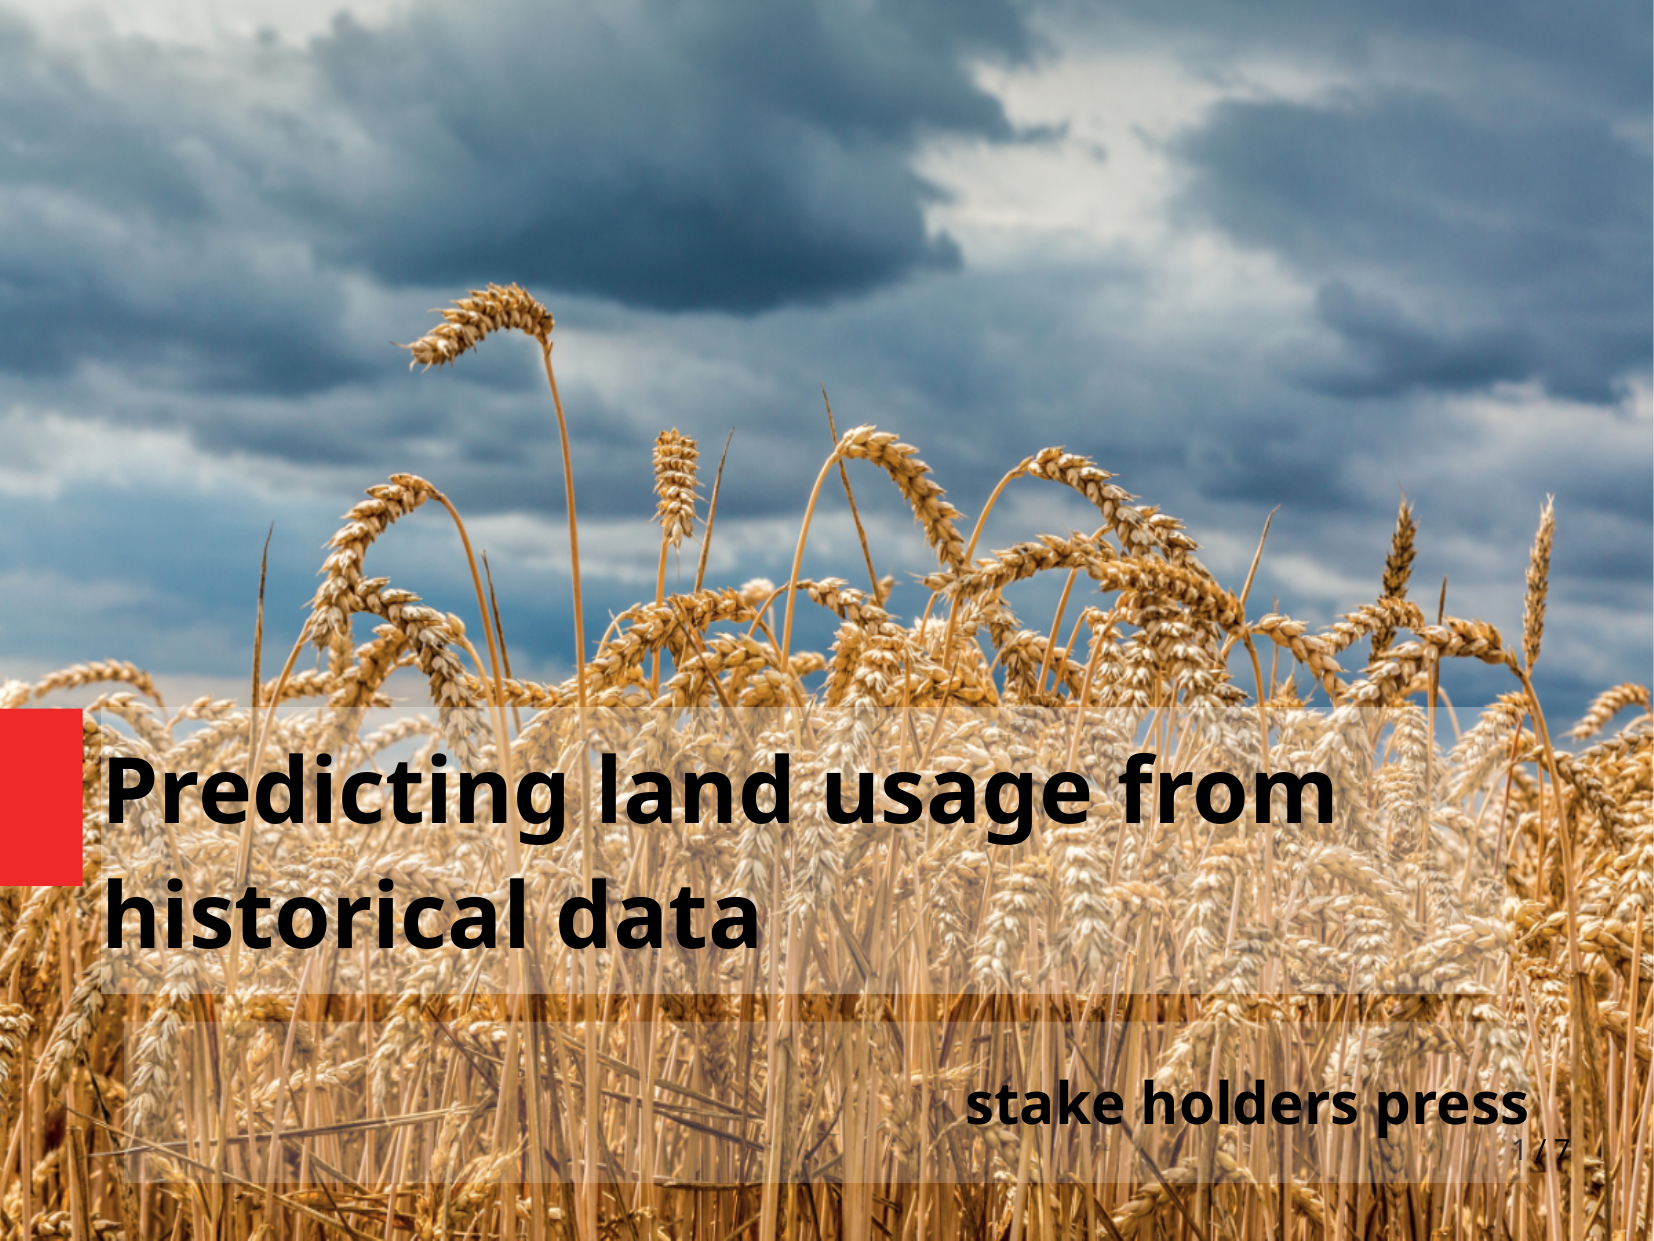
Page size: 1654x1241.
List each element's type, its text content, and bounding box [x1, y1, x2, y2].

picture [0, 0, 1654, 1241]
subtitle stake holders press [124, 1021, 1530, 1183]
title Predicting land usage from historical data [101, 707, 1507, 994]
